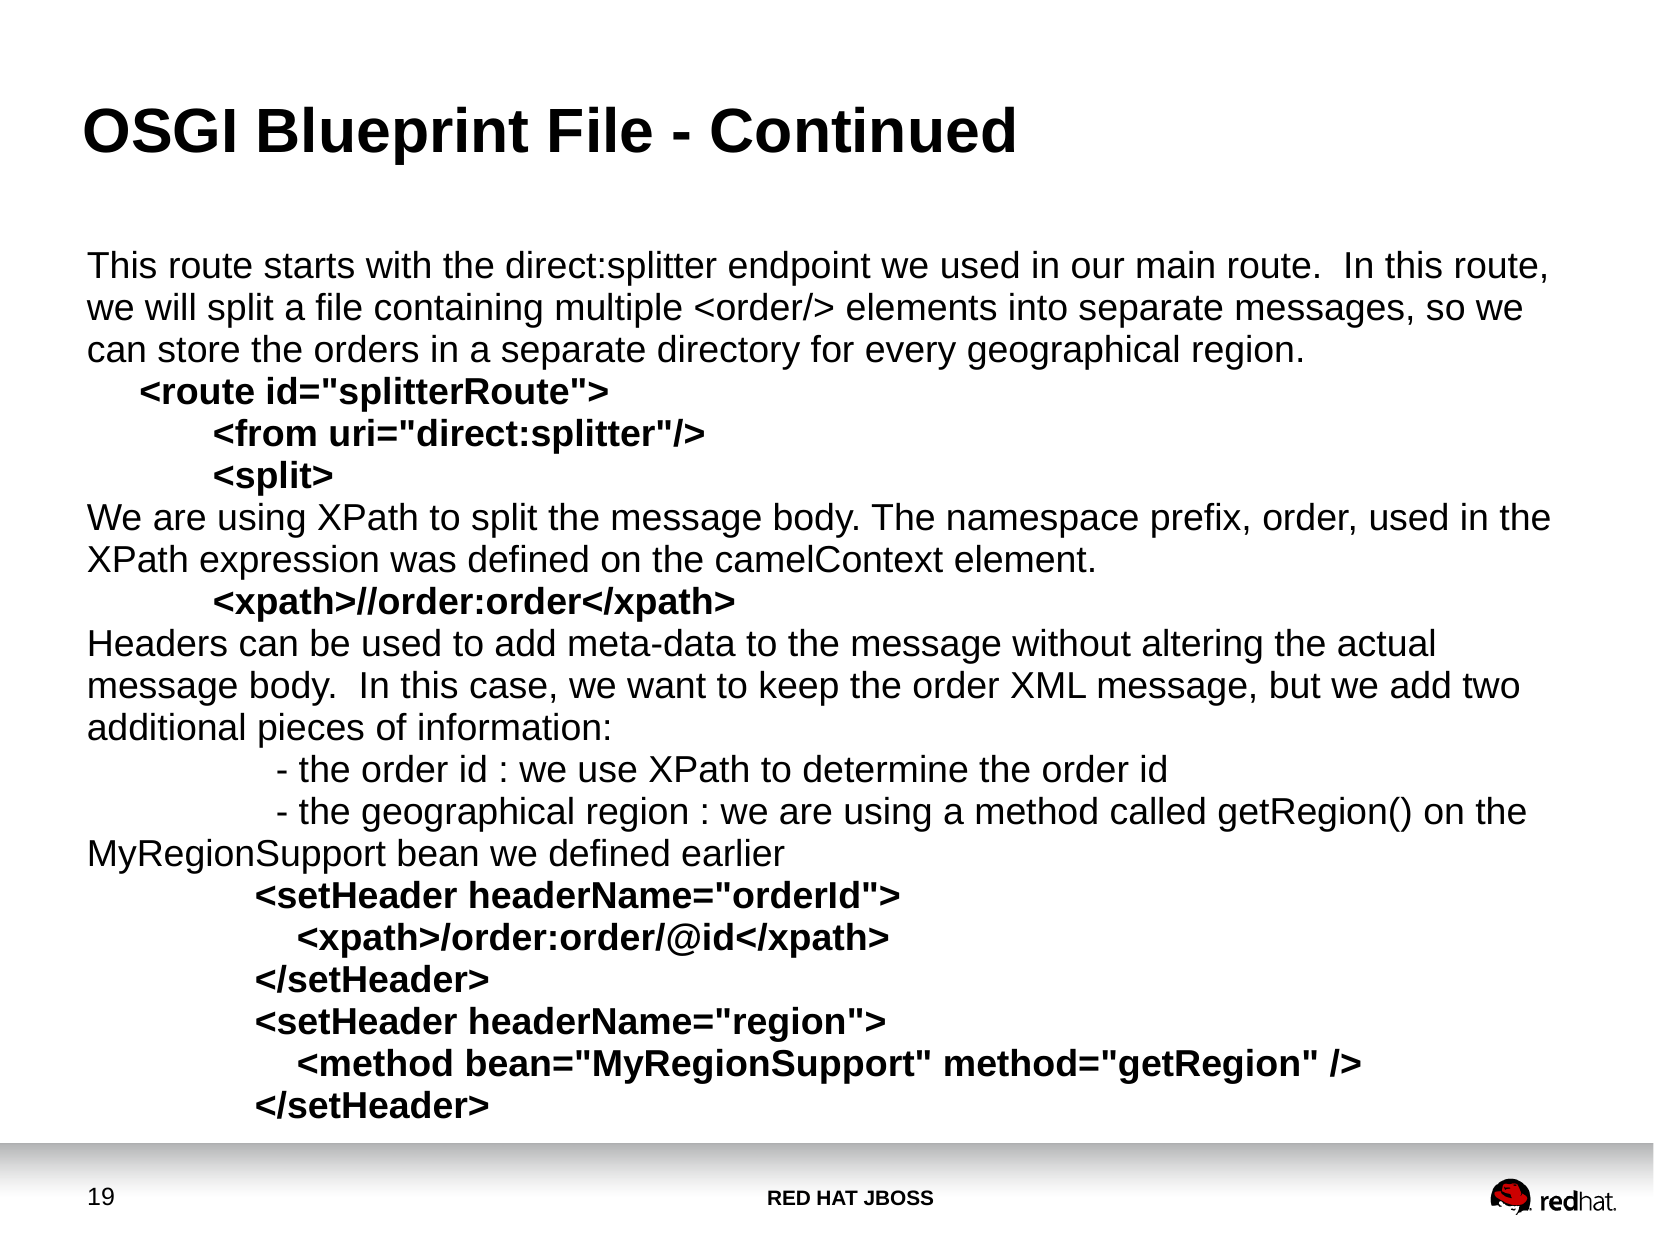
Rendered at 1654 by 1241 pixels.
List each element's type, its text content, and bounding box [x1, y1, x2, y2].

title OSGI Blueprint File - Continued [82, 37, 1571, 226]
picture [0, 1143, 1654, 1241]
list This route starts with the direct:splitter endpoint we used in our main route. In this route, we will split a file containing multiple <order/> elements into separate messages, so we can store the orders in a separate directory for every geographical region. <route id="splitterRoute"> <from uri="direct:splitter"/> <split> We are using XPath to split the message body. The namespace prefix, order, used in the XPath expression was defined on the camelContext element. <xpath>//order:order</xpath> Headers can be used to add meta-data to the message without altering the actual message body. In this case, we want to keep the order XML message, but we add two additional pieces of information: - the order id : we use XPath to determine the order id - the geographical region : we are using a method called getRegion() on the MyRegionSupport bean we defined earlier <setHeader headerName="orderId"> <xpath>/order:order/@id</xpath> </setHeader> <setHeader headerName="region"> <method bean="MyRegionSupport" method="getRegion" /> </setHeader> [86, 244, 1576, 1127]
